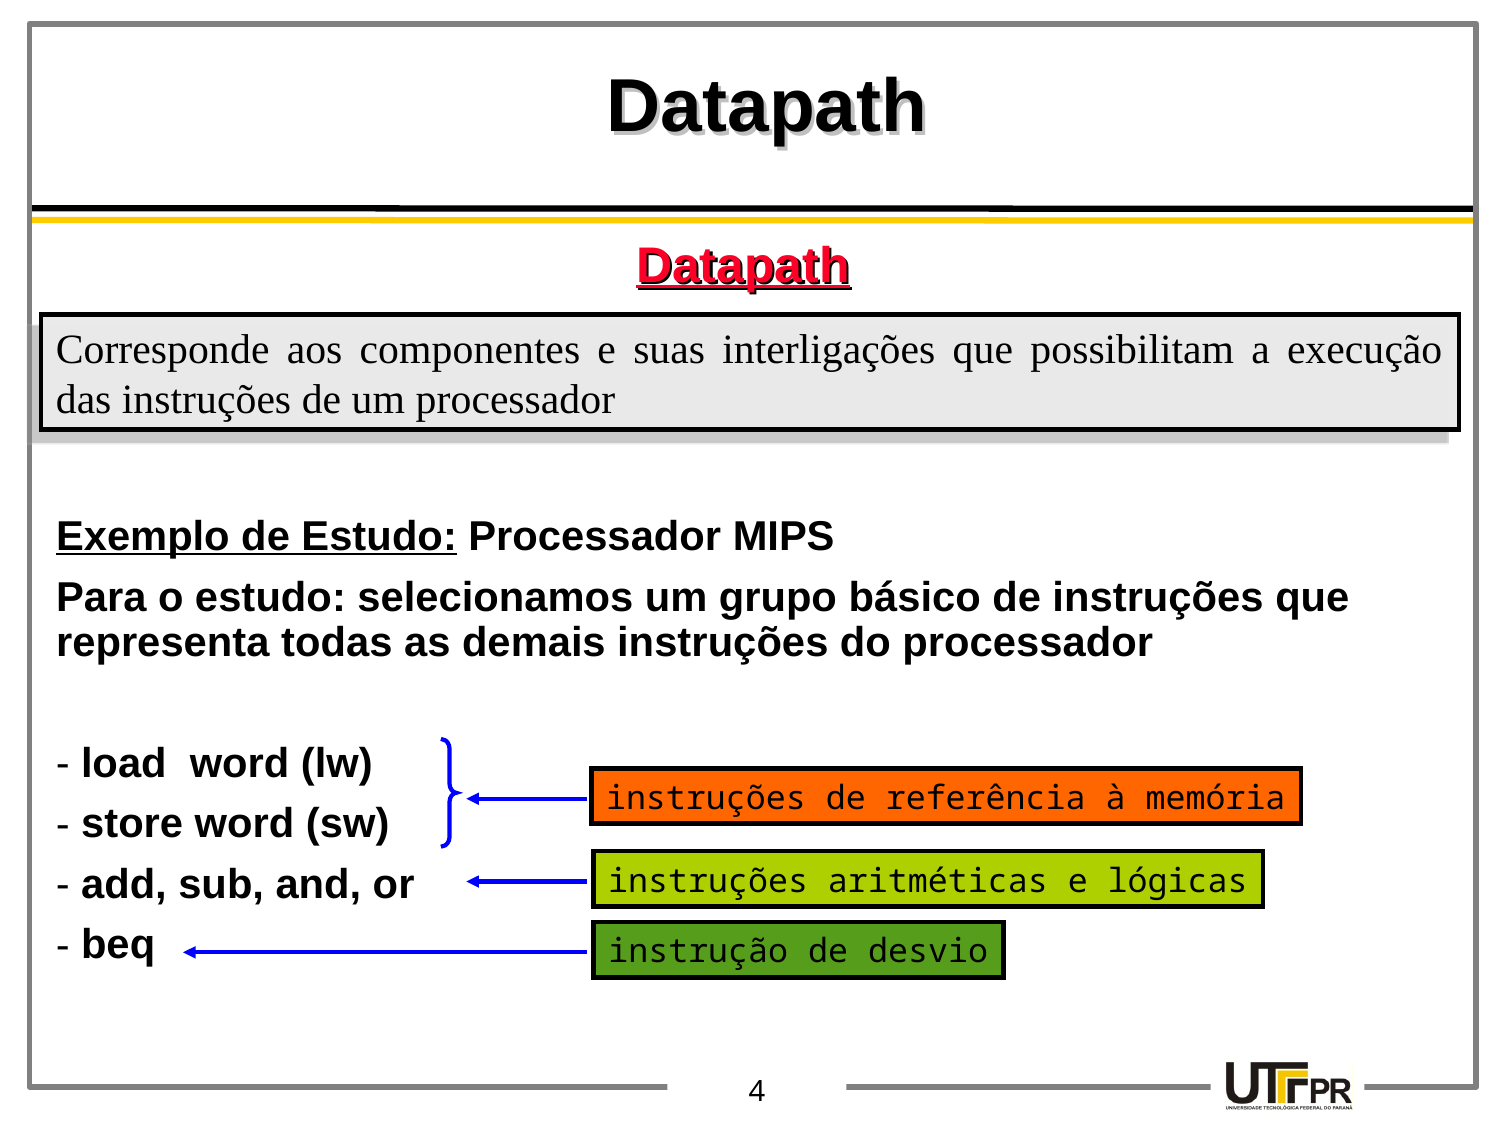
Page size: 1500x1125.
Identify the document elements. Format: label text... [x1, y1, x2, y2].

text_box instrução de desvio [593, 921, 1004, 978]
text_box instruções aritméticas e lógicas [593, 851, 1264, 907]
title Datapath [29, 59, 1477, 207]
list Datapath Exemplo de Estudo: Processador MIPS Para o estudo: selecionamos um grupo básico de instruções que representa todas as demais instruções do processador load word (lw) store word (sw) add, sub, and, or beq [41, 231, 1459, 314]
picture [1225, 1062, 1353, 1110]
text_box Corresponde aos componentes e suas interligações que possibilitam a execução das instruções de um processador [41, 314, 1459, 430]
list Datapath Exemplo de Estudo: Processador MIPS Para o estudo: selecionamos um grupo básico de instruções que representa todas as demais instruções do processador load word (lw) store word (sw) add, sub, and, or beq [41, 430, 1459, 1045]
text_box instruções de referência à memória [591, 768, 1302, 824]
